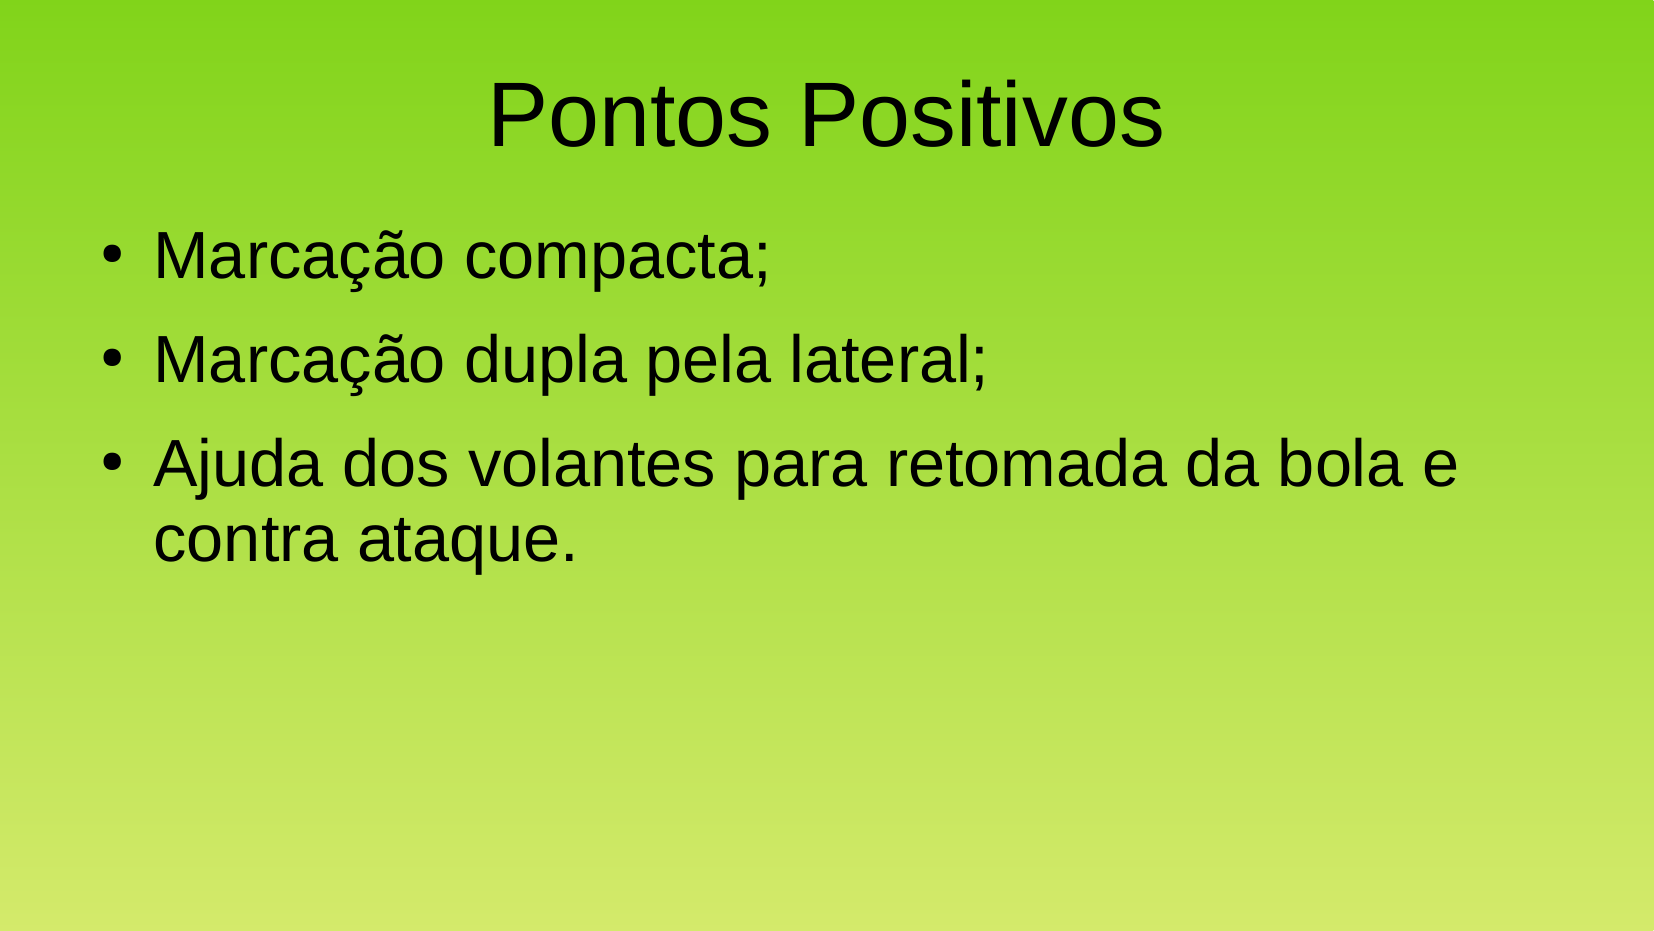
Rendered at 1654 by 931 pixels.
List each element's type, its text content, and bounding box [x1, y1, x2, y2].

list Marcação compacta; Marcação dupla pela lateral; Ajuda dos volantes para retomada da bola e contra ataque. [82, 217, 1571, 758]
title Pontos Positivos [82, 37, 1571, 193]
